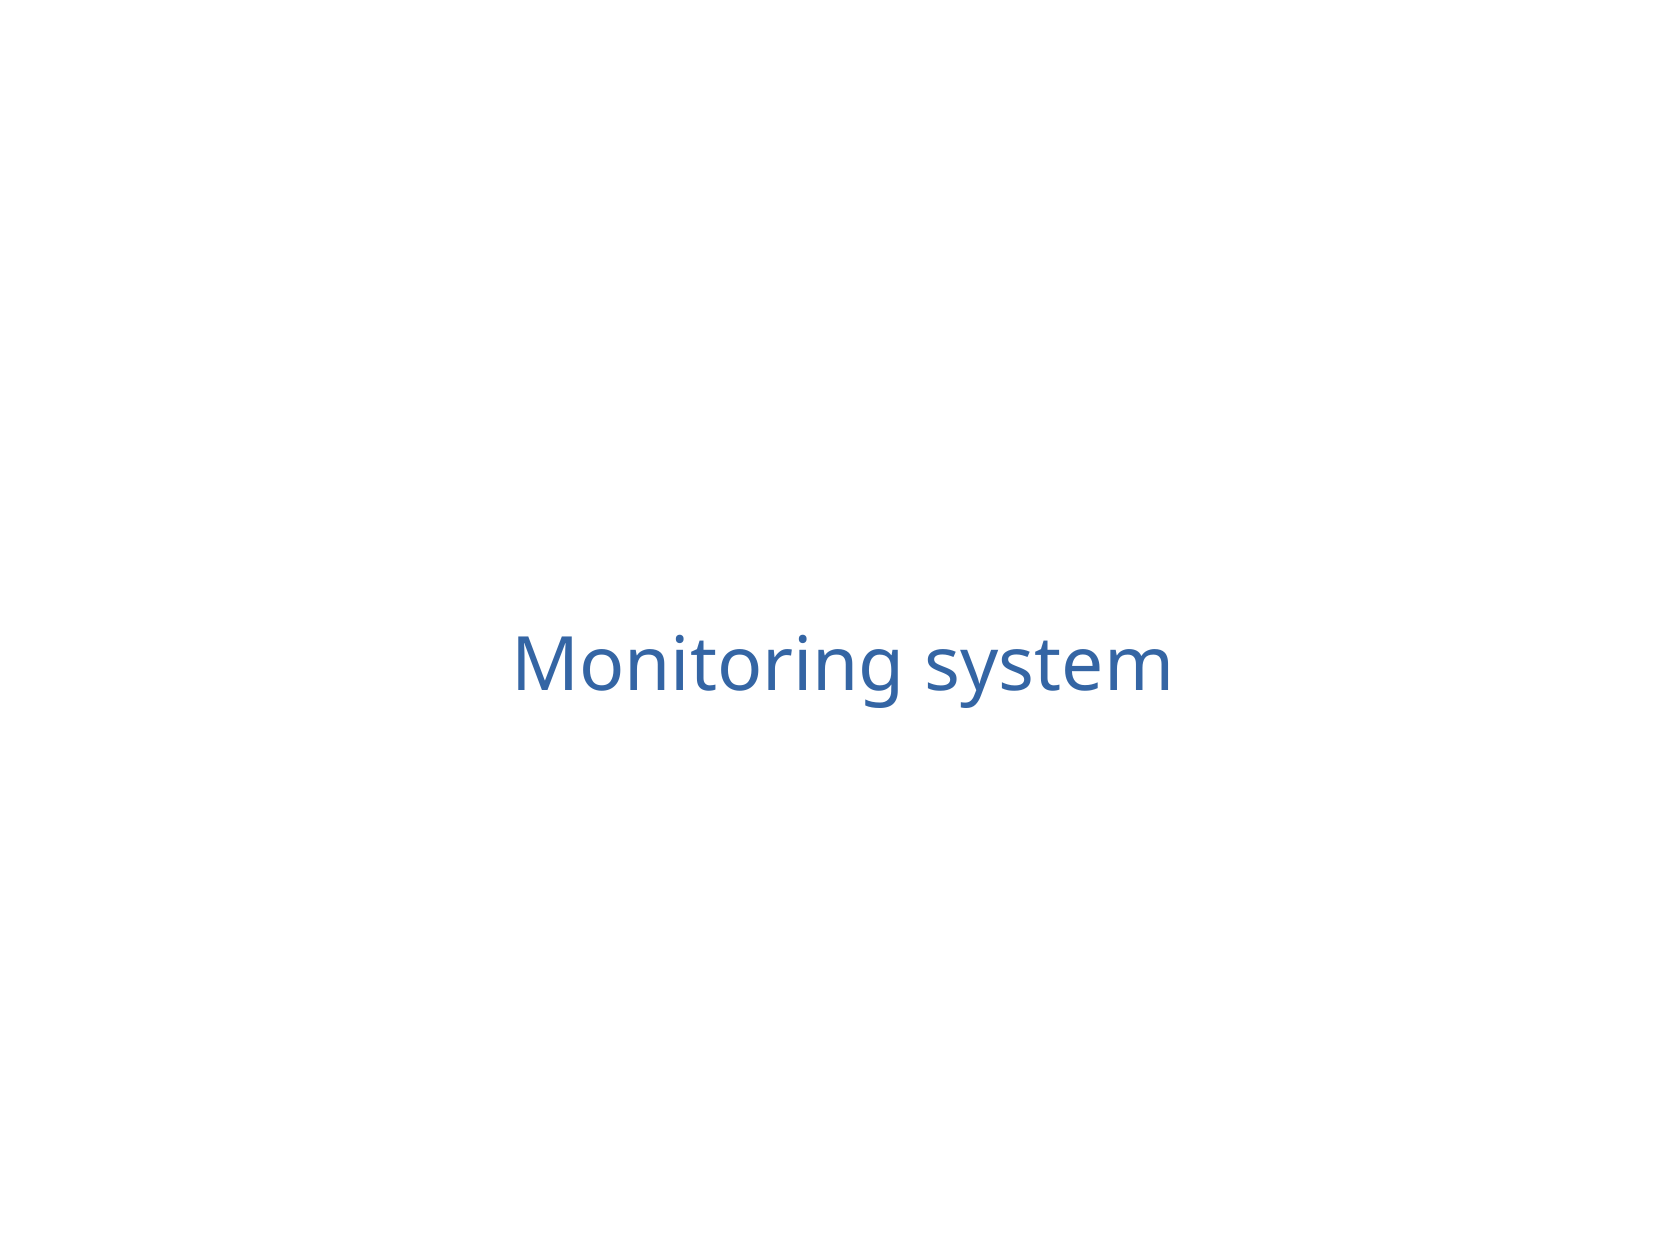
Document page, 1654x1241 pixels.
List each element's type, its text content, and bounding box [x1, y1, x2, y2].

text_box Monitoring system [496, 602, 1166, 706]
